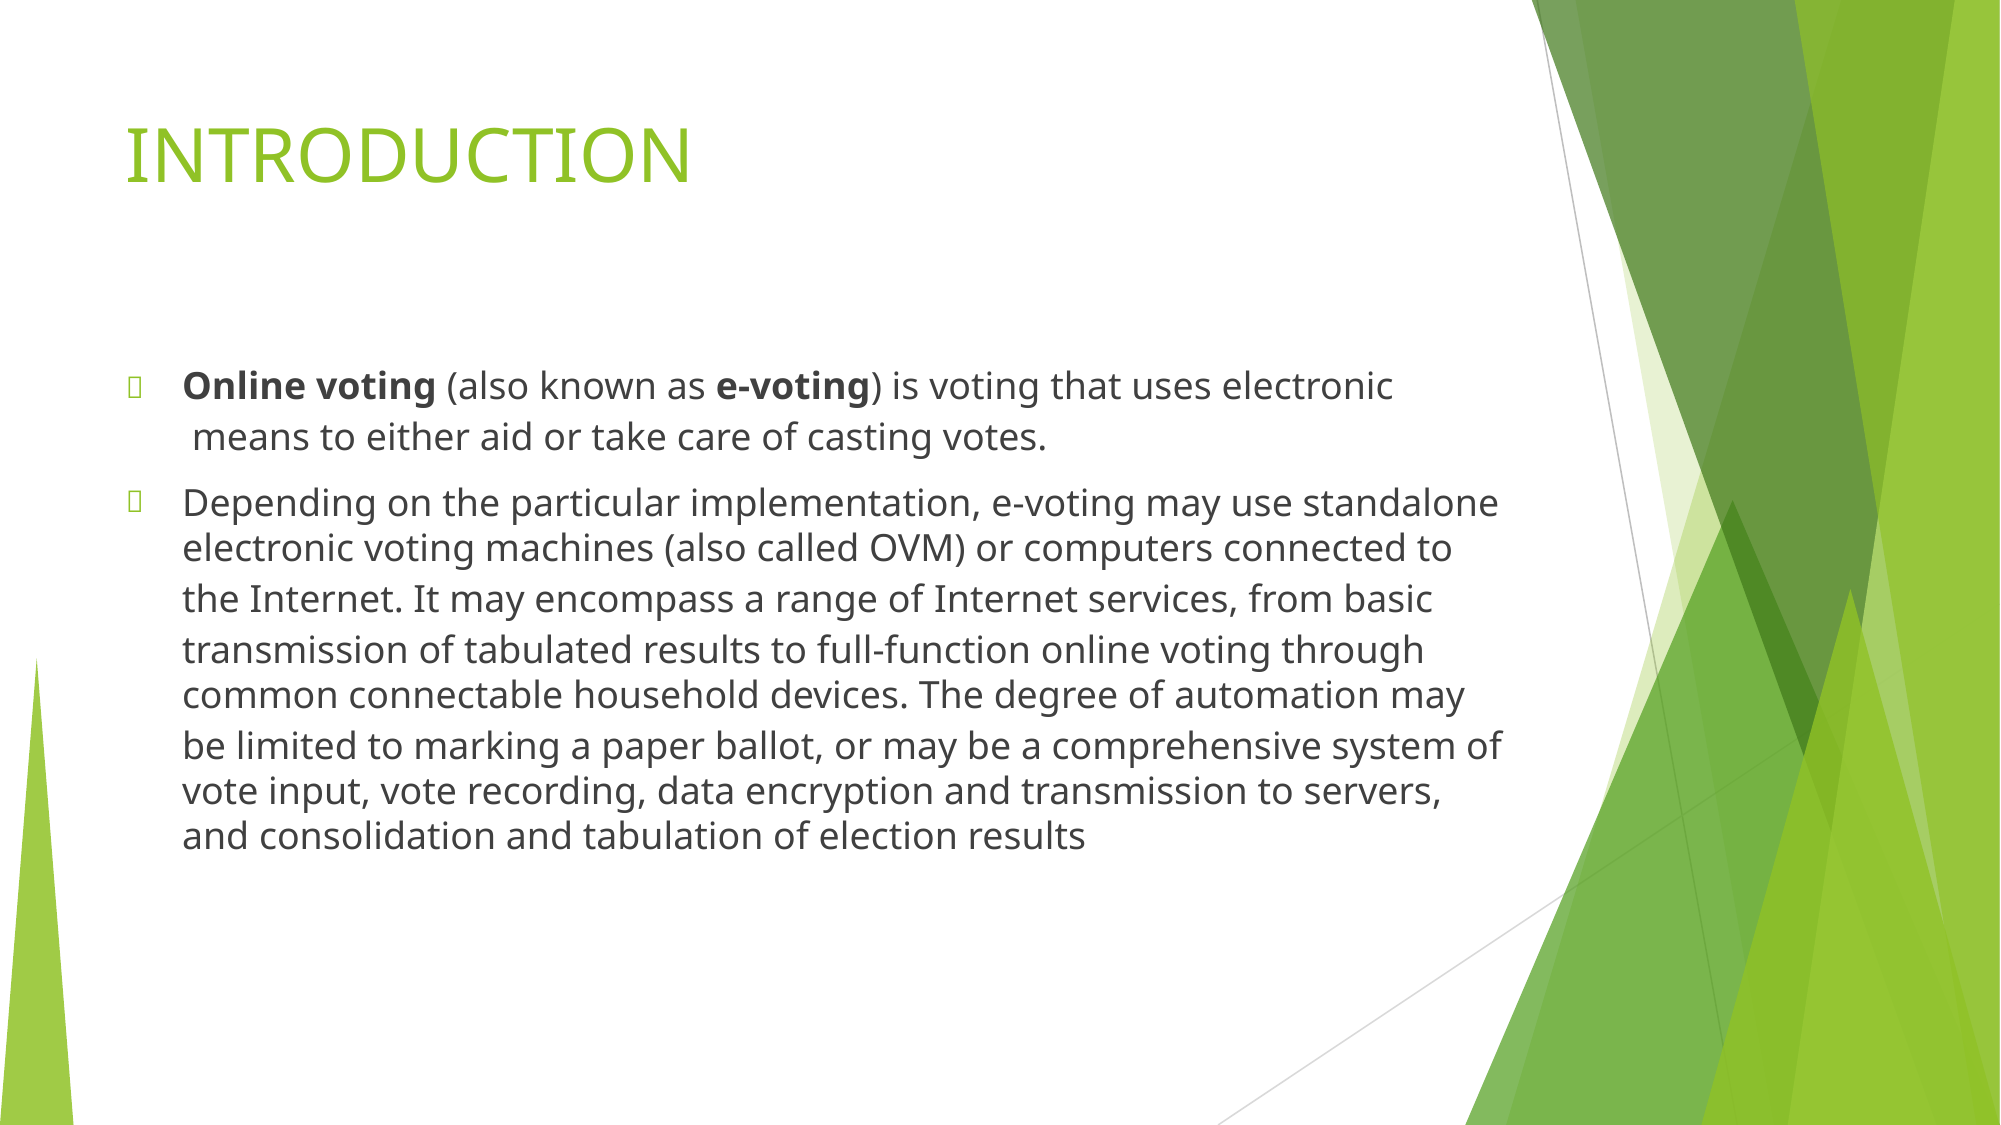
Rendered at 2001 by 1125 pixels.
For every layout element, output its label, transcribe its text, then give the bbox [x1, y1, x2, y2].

title INTRODUCTION [111, 99, 1522, 317]
list Online voting (also known as e-voting) is voting that uses electronic means to either aid or take care of casting votes. Depending on the particular implementation, e-voting may use standalone electronic voting machines (also called OVM) or computers connected to the Internet. It may encompass a range of Internet services, from basic transmission of tabulated results to full-function online voting through common connectable household devices. The degree of automation may be limited to marking a paper ballot, or may be a comprehensive system of vote input, vote recording, data encryption and transmission to servers, and consolidation and tabulation of election results [111, 354, 1522, 992]
